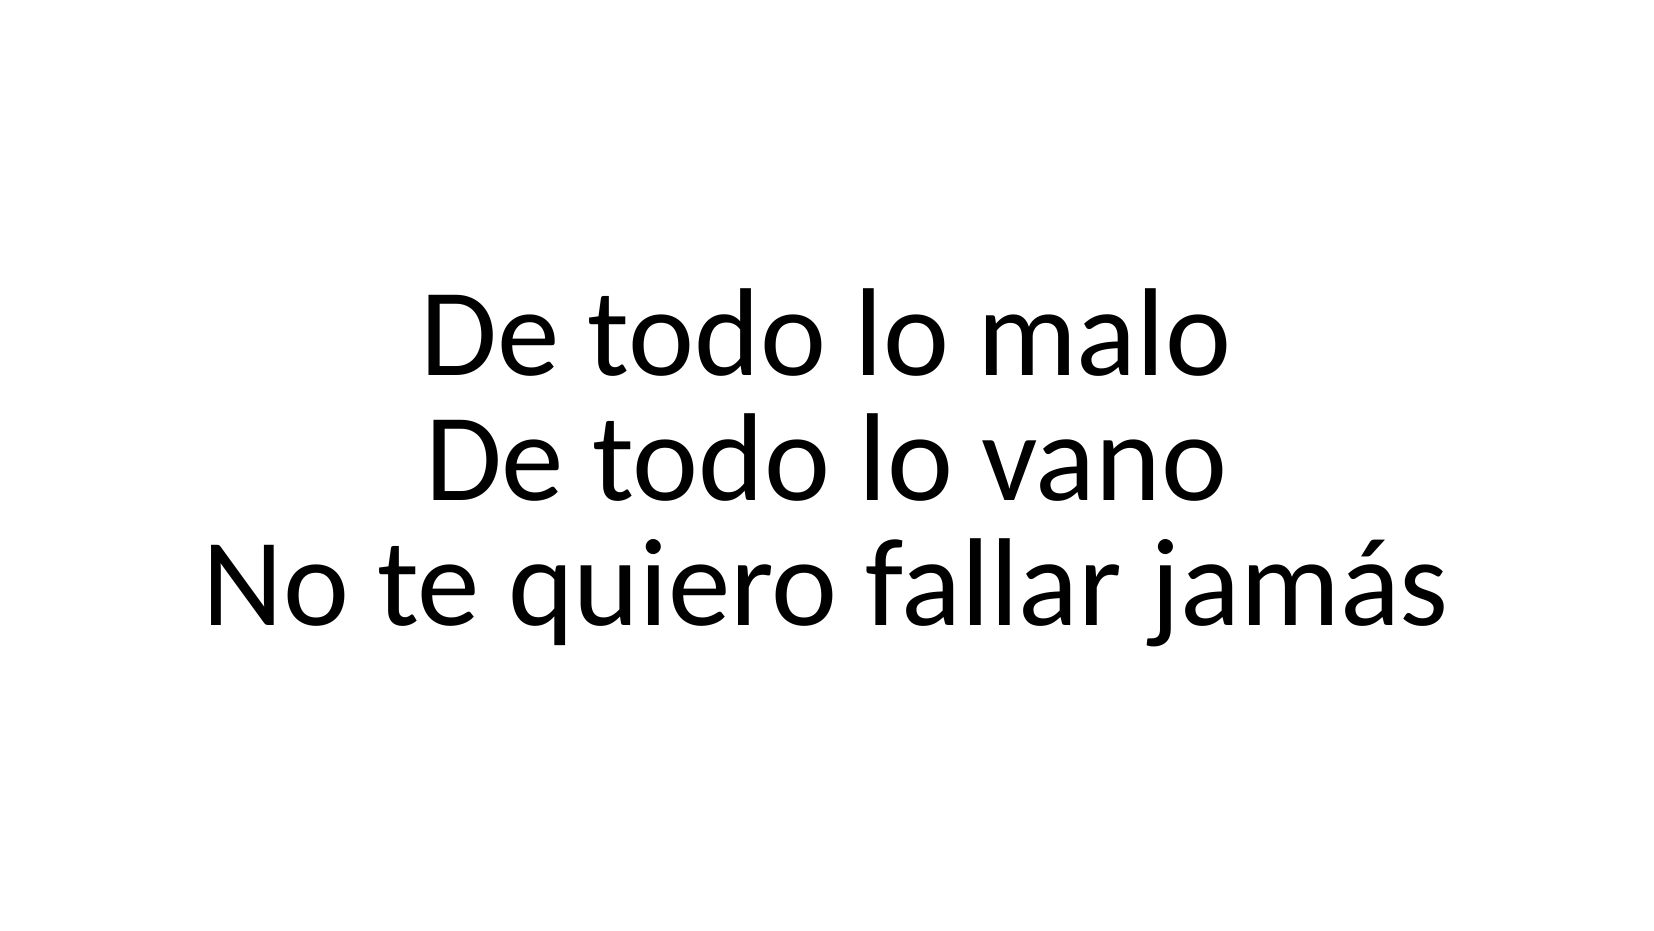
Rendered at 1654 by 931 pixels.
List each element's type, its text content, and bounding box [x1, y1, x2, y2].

title De todo lo malo De todo lo vano No te quiero fallar jamás [0, 0, 1654, 931]
